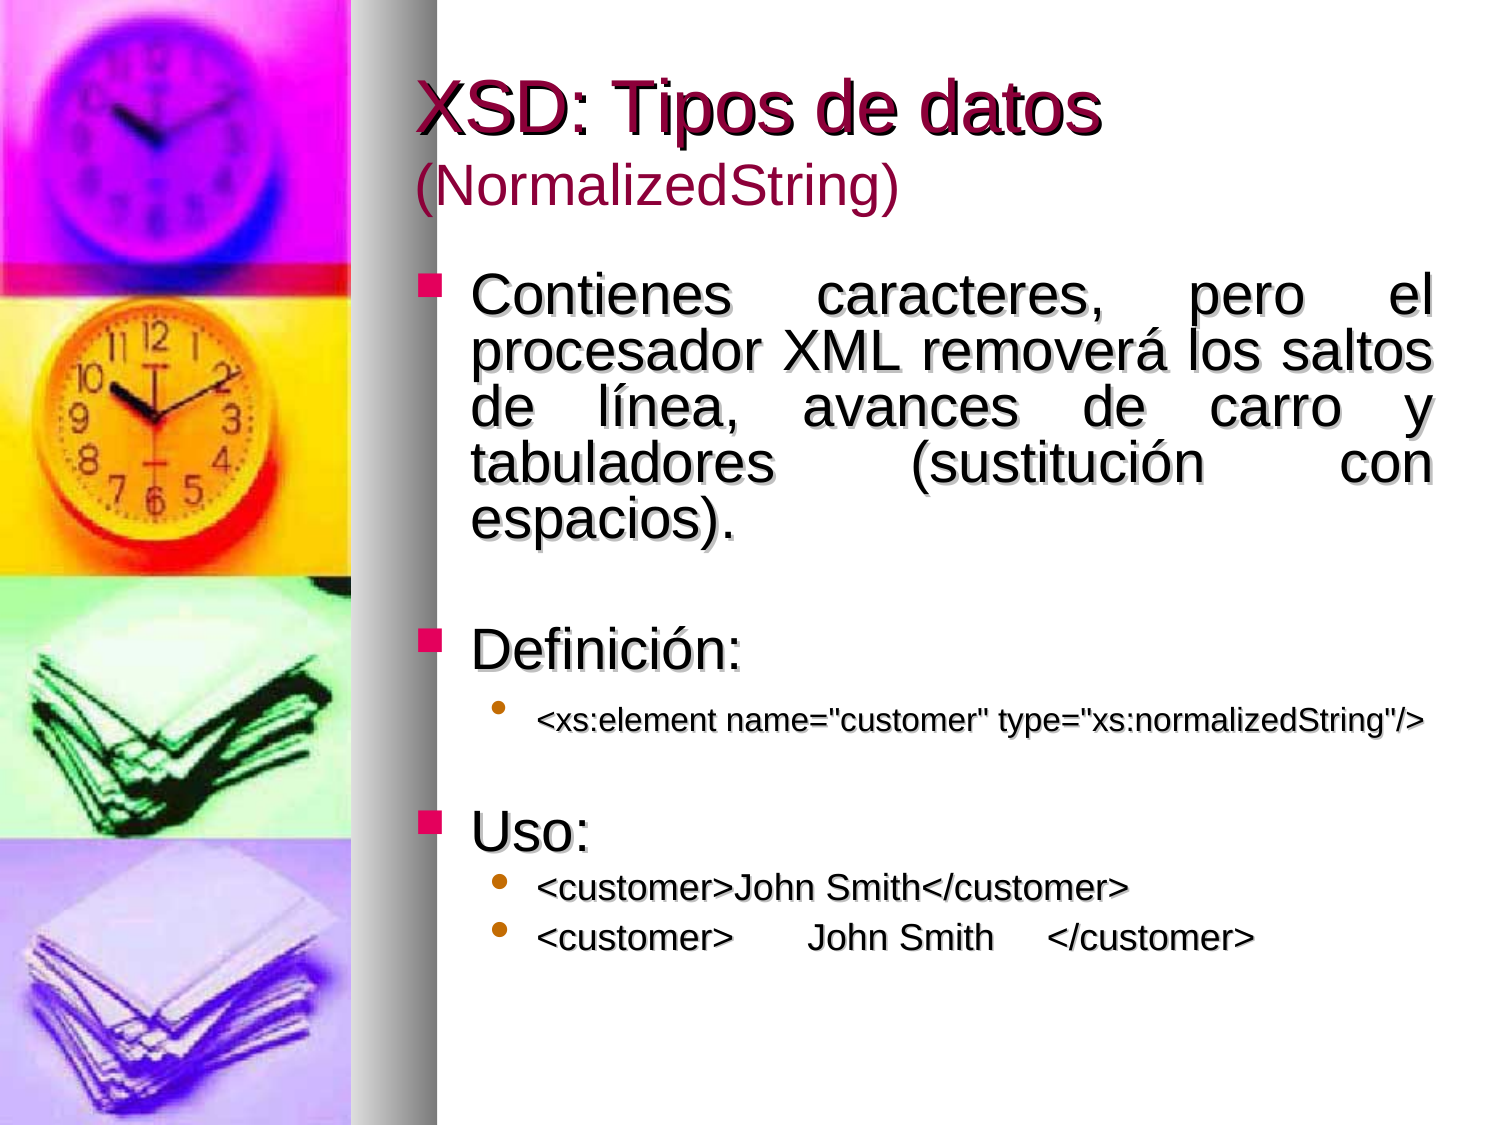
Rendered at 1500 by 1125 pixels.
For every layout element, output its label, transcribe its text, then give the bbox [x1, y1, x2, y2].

title XSD: Tipos de datos (NormalizedString) [399, 37, 1450, 238]
picture [0, 0, 351, 1125]
list Contienes caracteres, pero el procesador XML removerá los saltos de línea, avances de carro y tabuladores (sustitución con espacios). Definición: <xs:element name="customer" type="xs:normalizedString"/> Uso: <customer>John Smith</customer> <customer> John Smith </customer> [399, 262, 1450, 1000]
